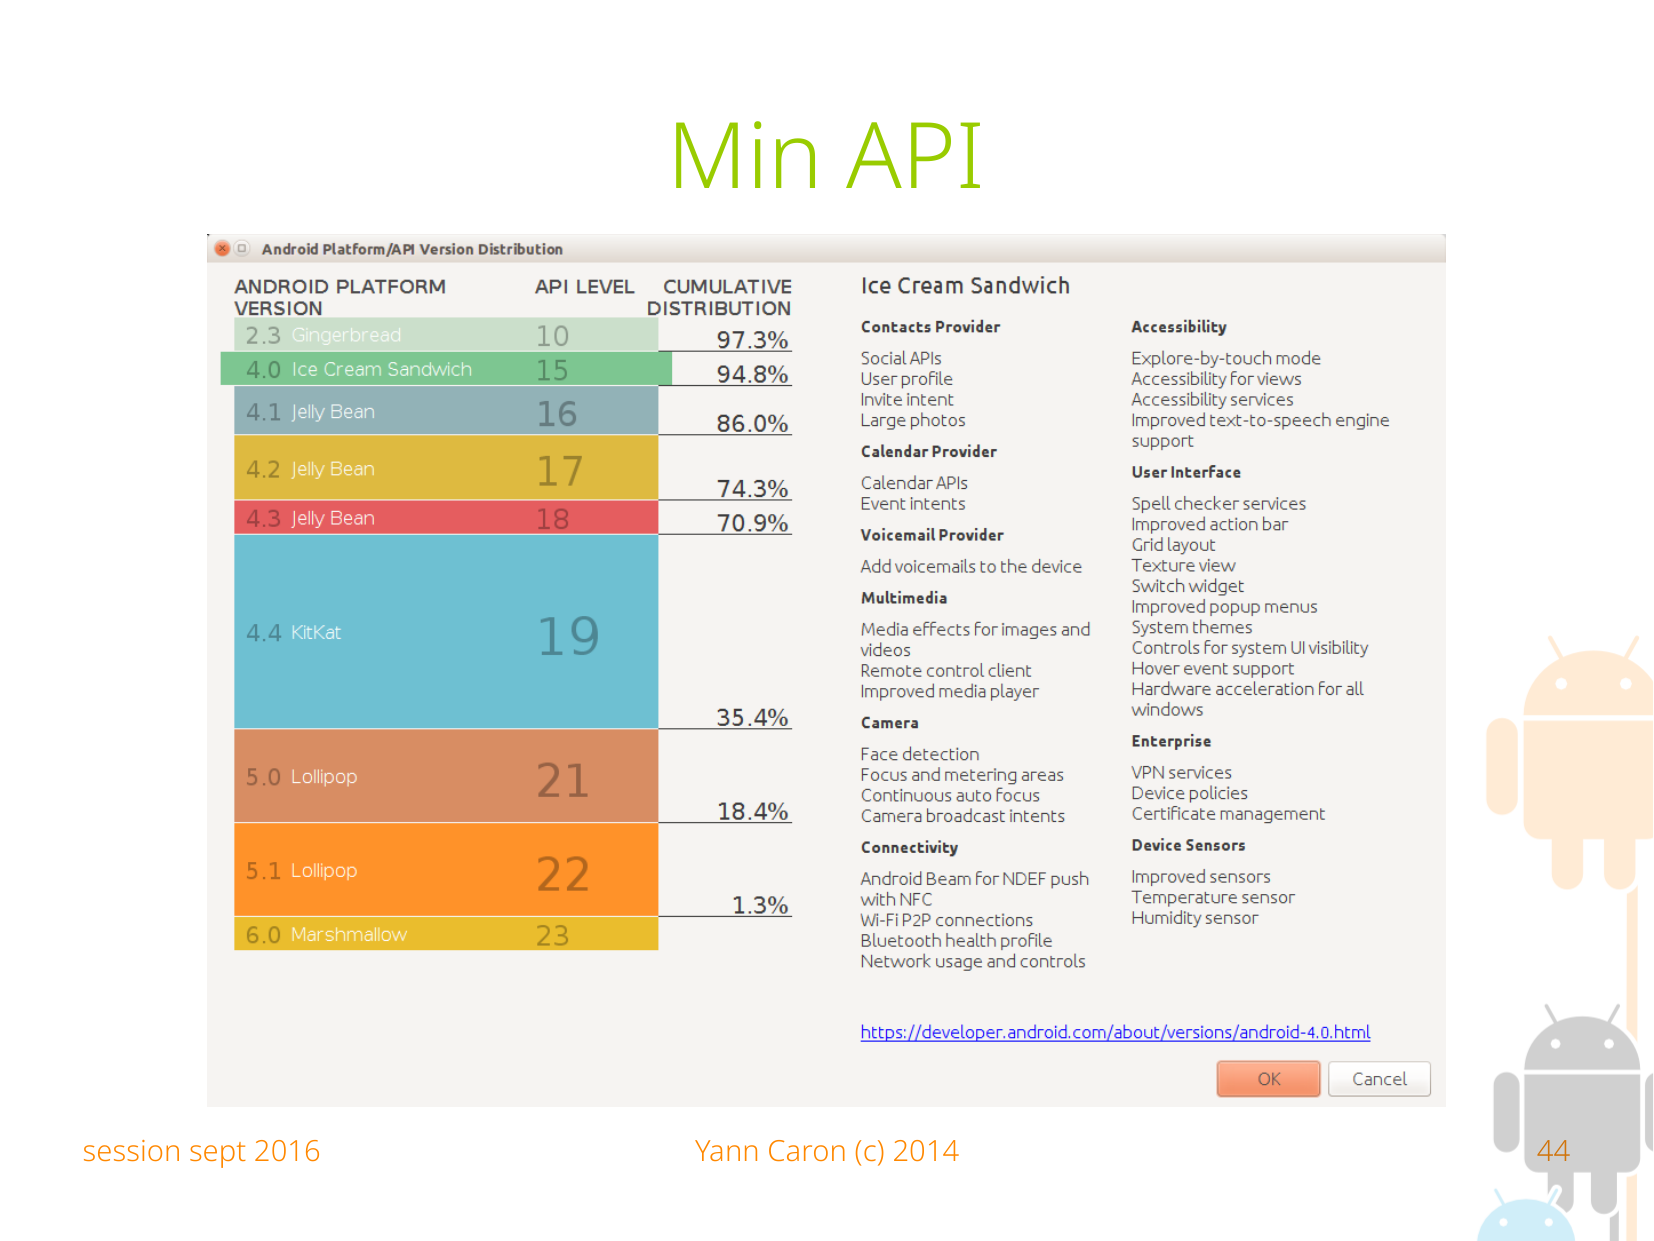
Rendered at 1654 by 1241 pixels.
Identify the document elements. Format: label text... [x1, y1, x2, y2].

title Min API [82, 49, 1571, 257]
picture [207, 234, 1654, 1241]
